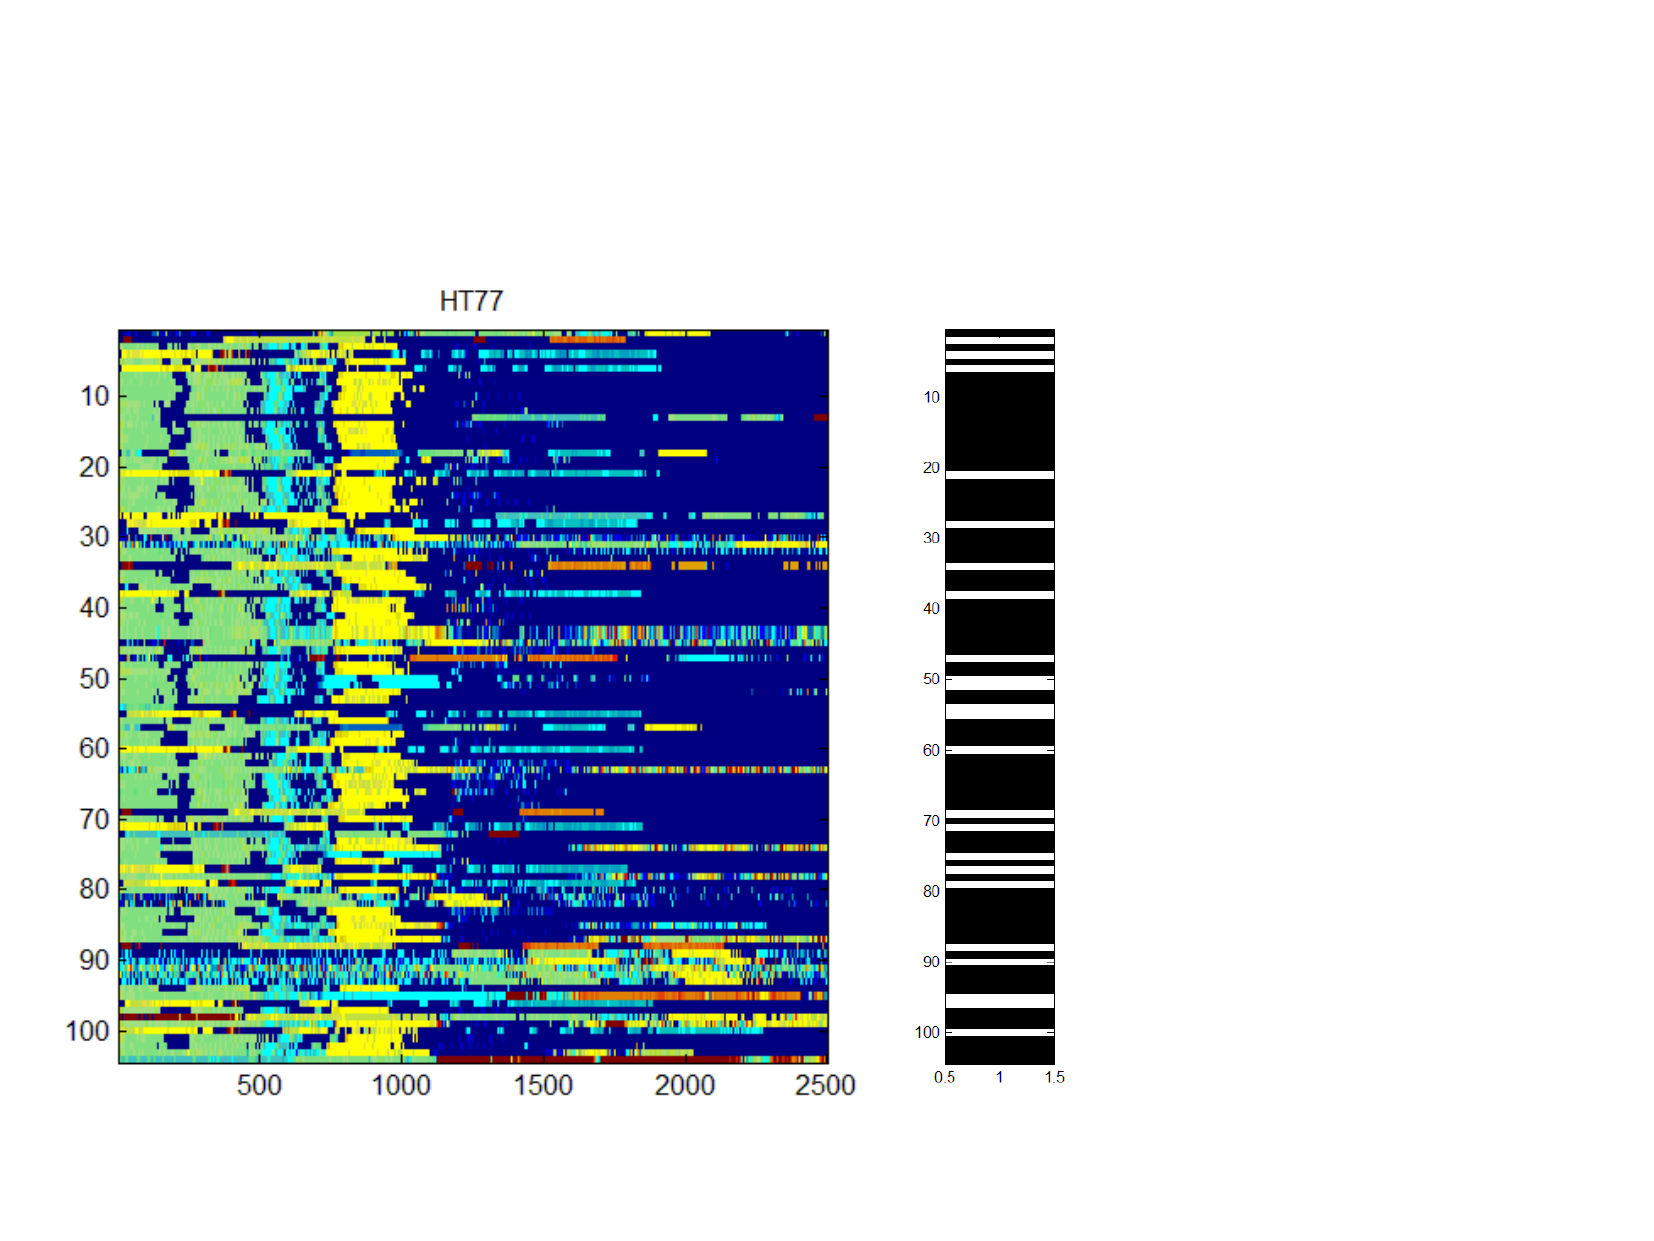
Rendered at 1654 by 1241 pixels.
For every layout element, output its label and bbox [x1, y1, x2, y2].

picture [0, 262, 1227, 1163]
